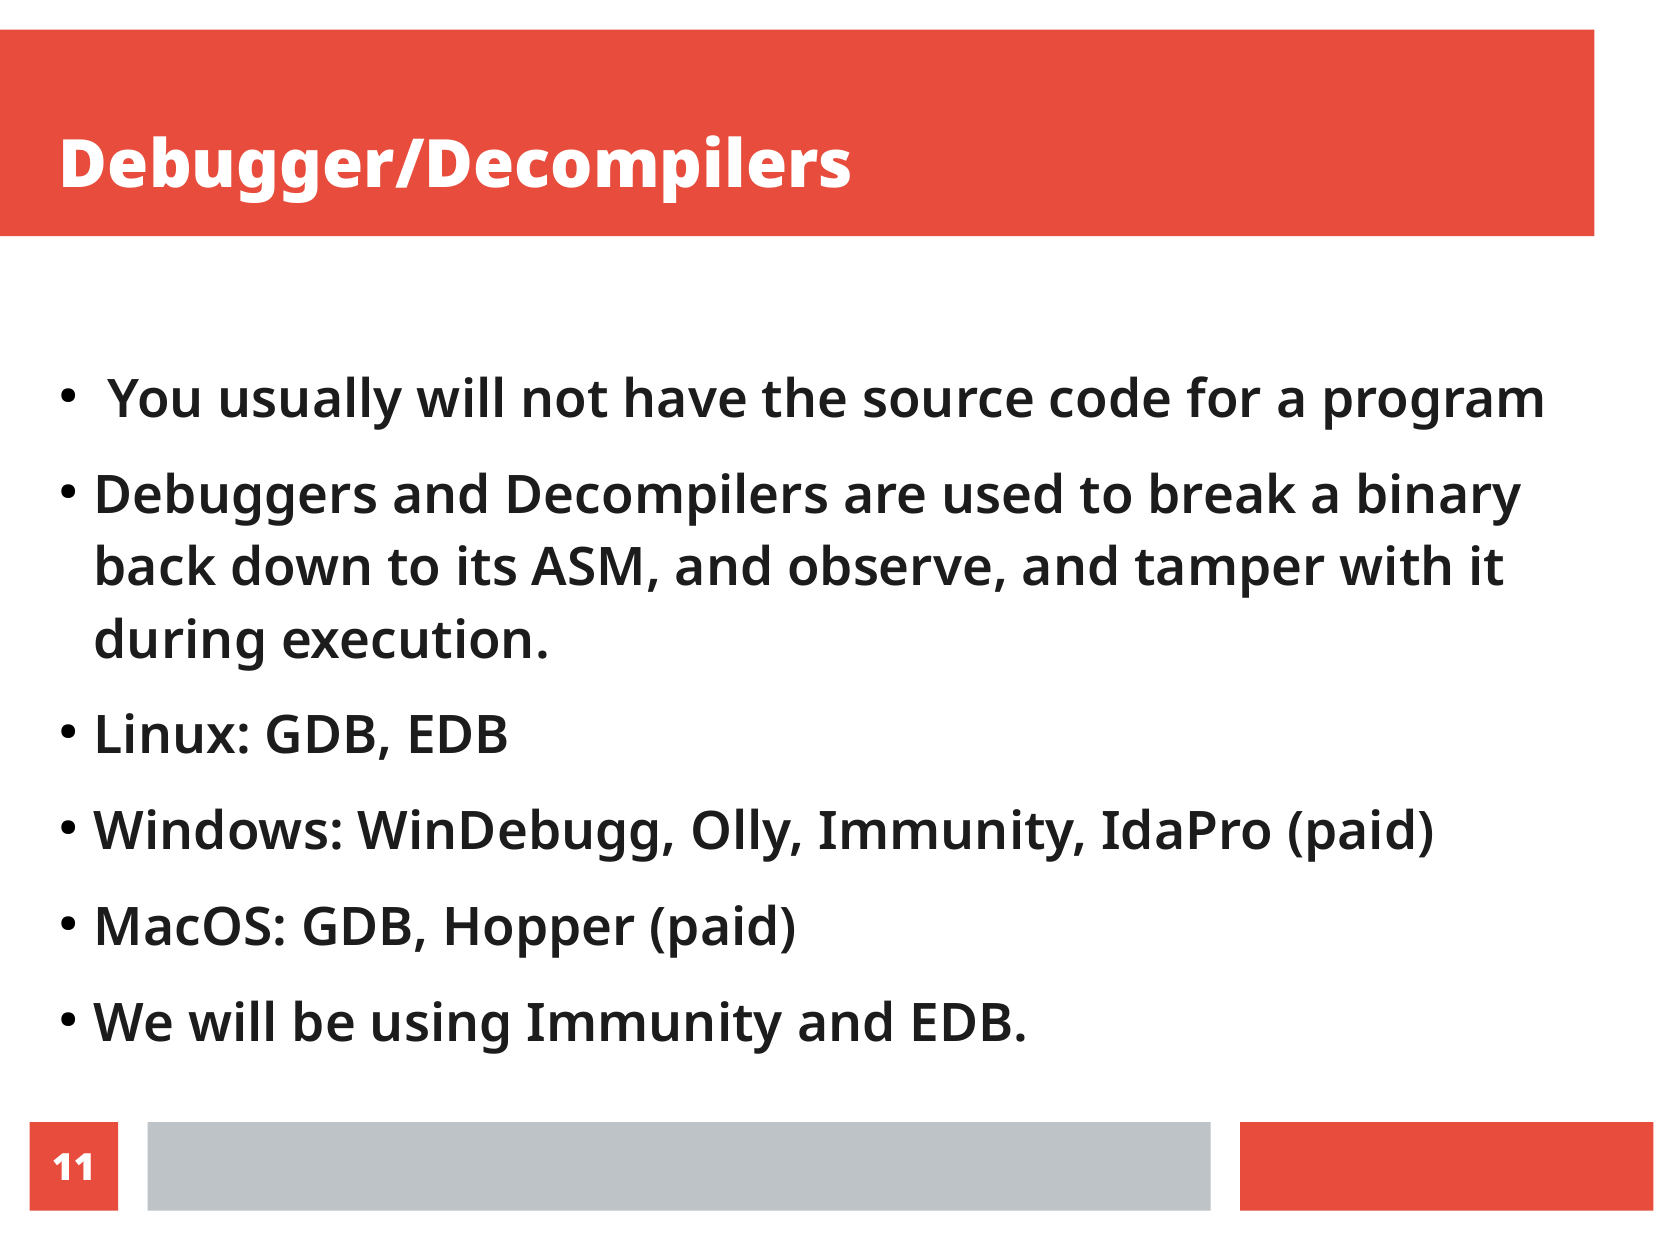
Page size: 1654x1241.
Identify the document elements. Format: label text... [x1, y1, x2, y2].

title Debugger/Decompilers [59, 59, 1595, 207]
list You usually will not have the source code for a program Debuggers and Decompilers are used to break a binary back down to its ASM, and observe, and tamper with it during execution. Linux: GDB, EDB Windows: WinDebugg, Olly, Immunity, IdaPro (paid) MacOS: GDB, Hopper (paid) We will be using Immunity and EDB. [59, 324, 1565, 1093]
